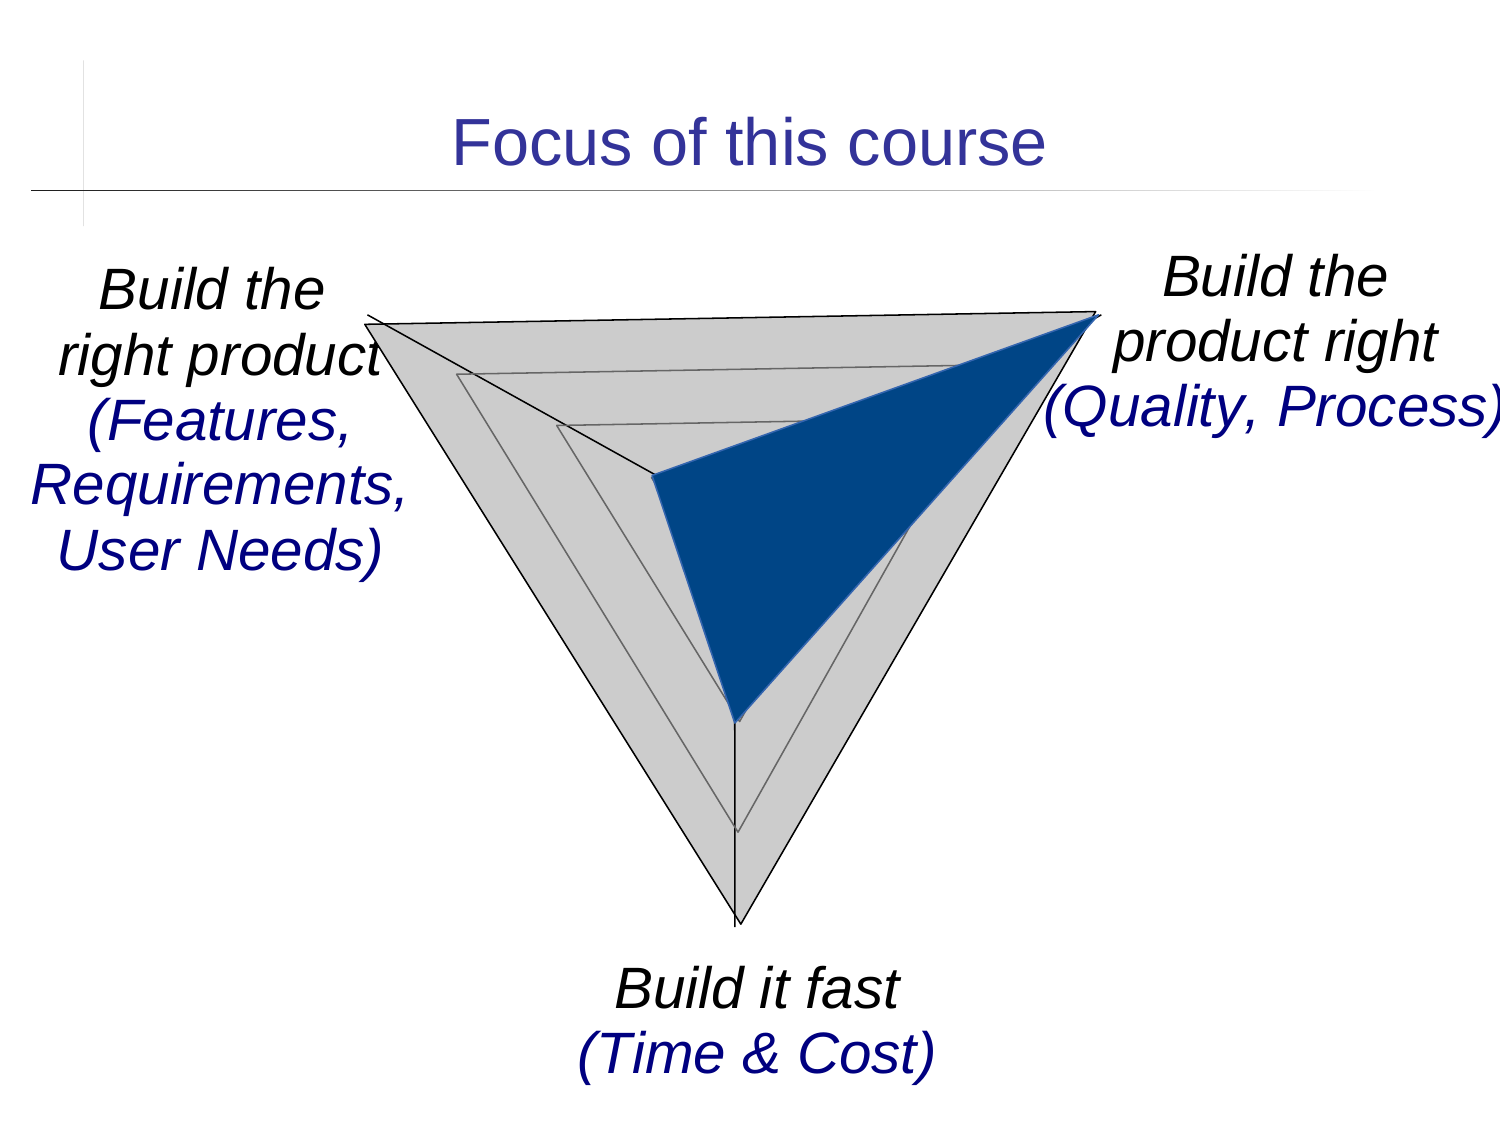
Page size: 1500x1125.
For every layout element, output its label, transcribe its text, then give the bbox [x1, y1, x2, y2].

title Focus of this course [75, 37, 1426, 240]
text_box Build the product right (Quality, Process) [1137, 232, 1414, 443]
text_box Build it fast (Time & Cost) [625, 945, 889, 1090]
text_box [386, 311, 1099, 925]
text_box [364, 324, 734, 914]
text_box Build the right product (Features, Requirements, User Needs) [89, 246, 353, 457]
